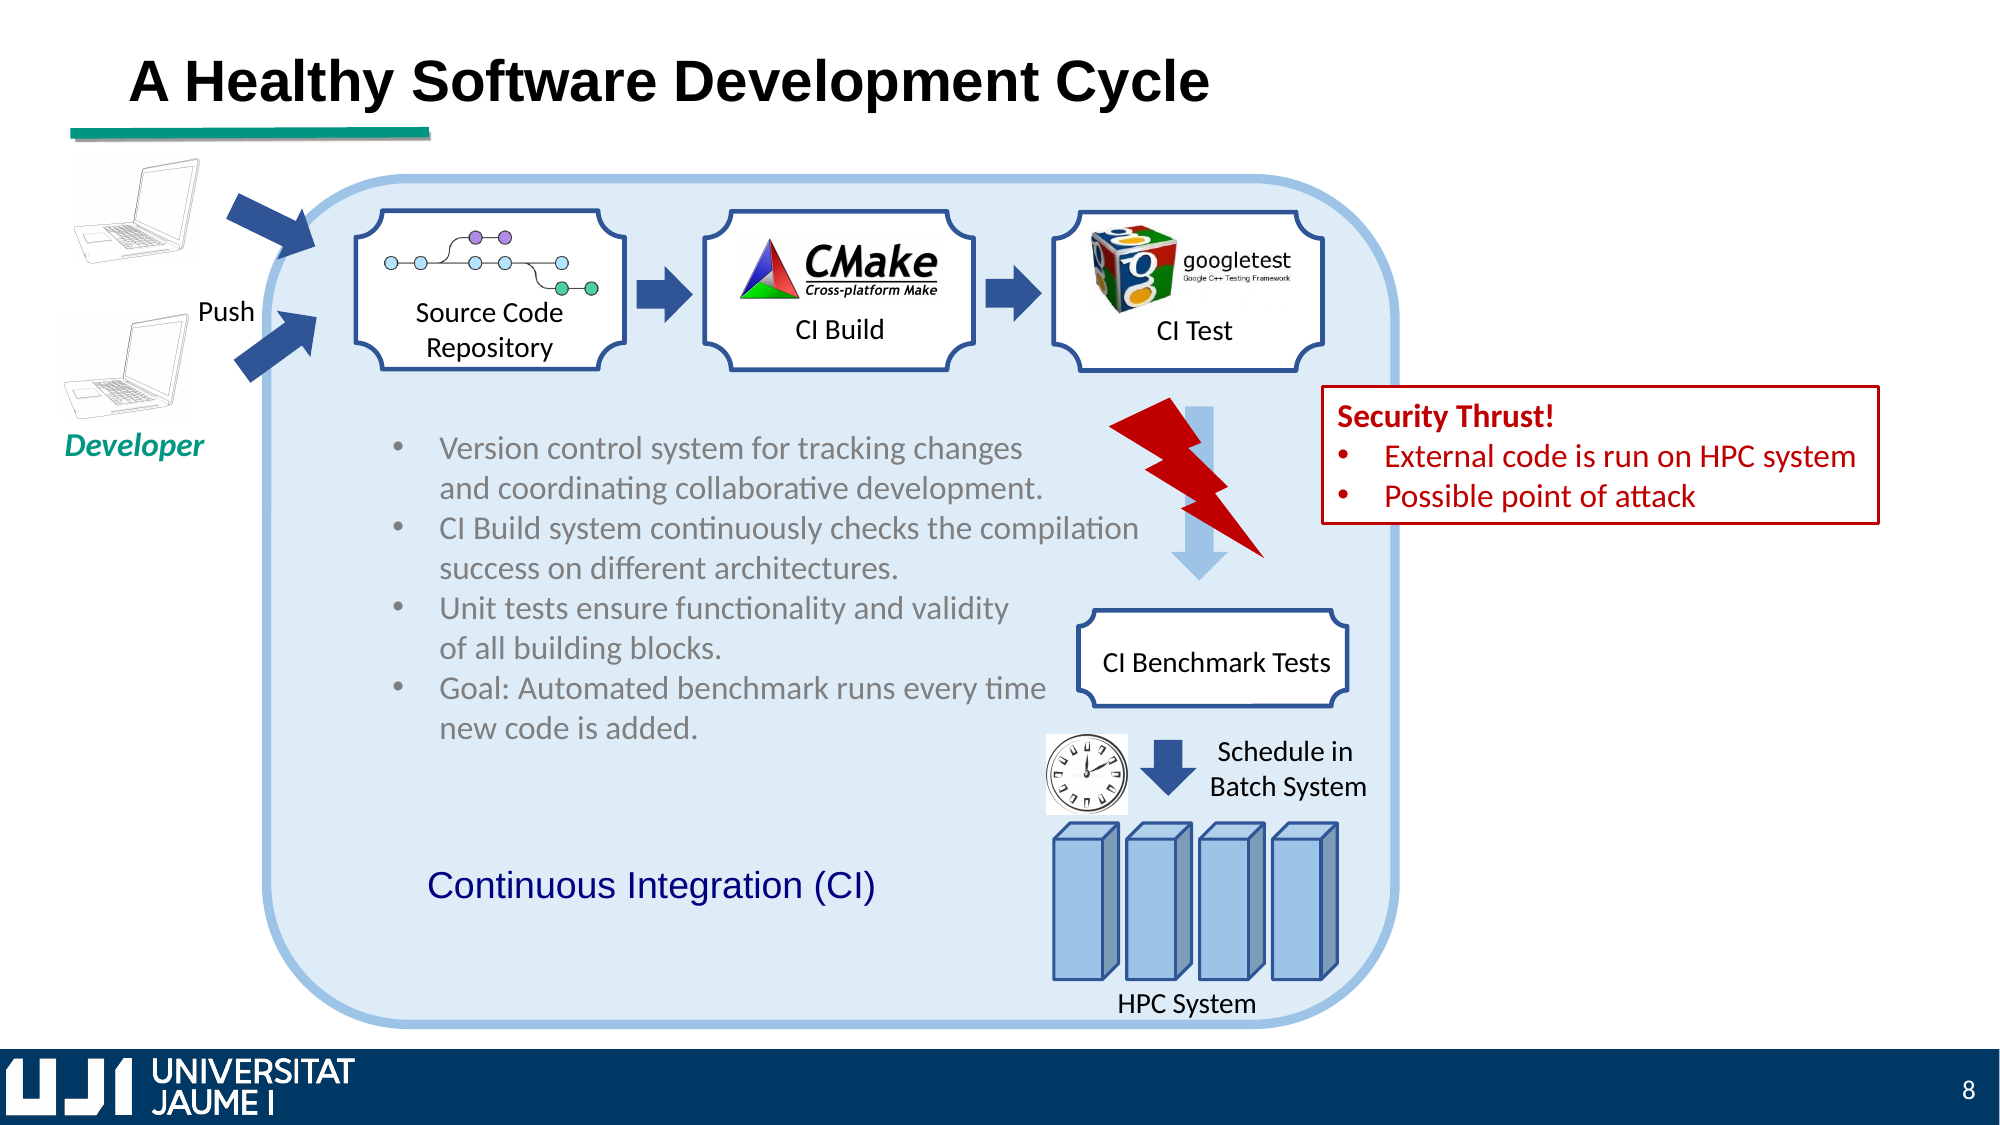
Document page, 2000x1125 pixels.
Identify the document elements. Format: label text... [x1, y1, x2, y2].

picture [62, 313, 190, 421]
picture [1087, 224, 1295, 314]
text_box Source Code Repository [399, 299, 580, 372]
text_box Version control system for tracking changes and coordinating collaborative development. CI Build system continuously checks the compilation success on different architectures. Unit tests ensure functionality and validity of all building blocks. Goal: Automated benchmark runs every time new code is added. [377, 418, 1164, 758]
text_box [226, 193, 1396, 1025]
picture [1046, 758, 1128, 815]
text_box Developer [49, 415, 223, 472]
text_box Security Thrust! External code is run on HPC system Possible point of attack [1322, 386, 1879, 524]
text_box HPC System [1102, 977, 1274, 1028]
text_box Push [183, 284, 272, 336]
text_box A Healthy Software Development Cycle [113, 0, 1768, 196]
text_box Continuous Integration (CI) [377, 853, 926, 924]
text_box CI Build [780, 303, 902, 354]
text_box CI Test [1141, 314, 1250, 355]
text_box CI Benchmark Tests [1164, 636, 1350, 687]
picture [736, 235, 942, 303]
picture [73, 157, 201, 265]
picture [0, 1049, 2000, 1125]
picture [383, 227, 600, 299]
slide_number <number> [1871, 1057, 1991, 1125]
text_box Schedule in Batch System [1193, 724, 1384, 811]
